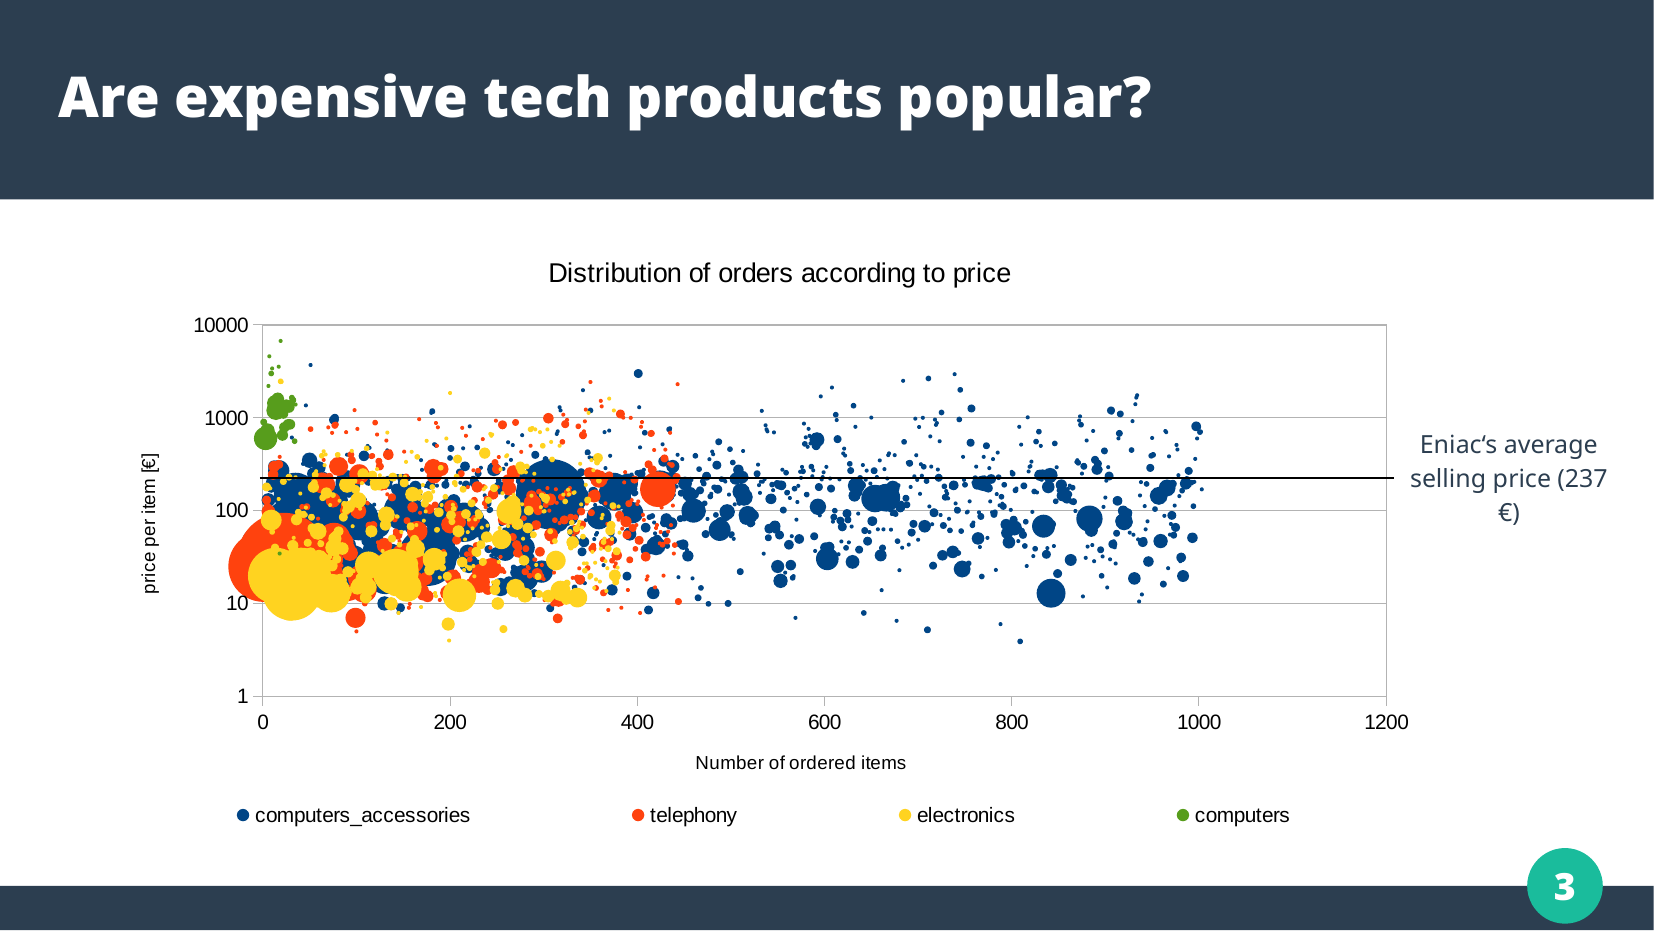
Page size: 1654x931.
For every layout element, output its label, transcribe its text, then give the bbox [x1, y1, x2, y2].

text_box Eniac‘s average selling price (237 €) [1395, 439, 1638, 517]
chart [82, 230, 1477, 853]
title Are expensive tech products popular? [59, 37, 1595, 155]
